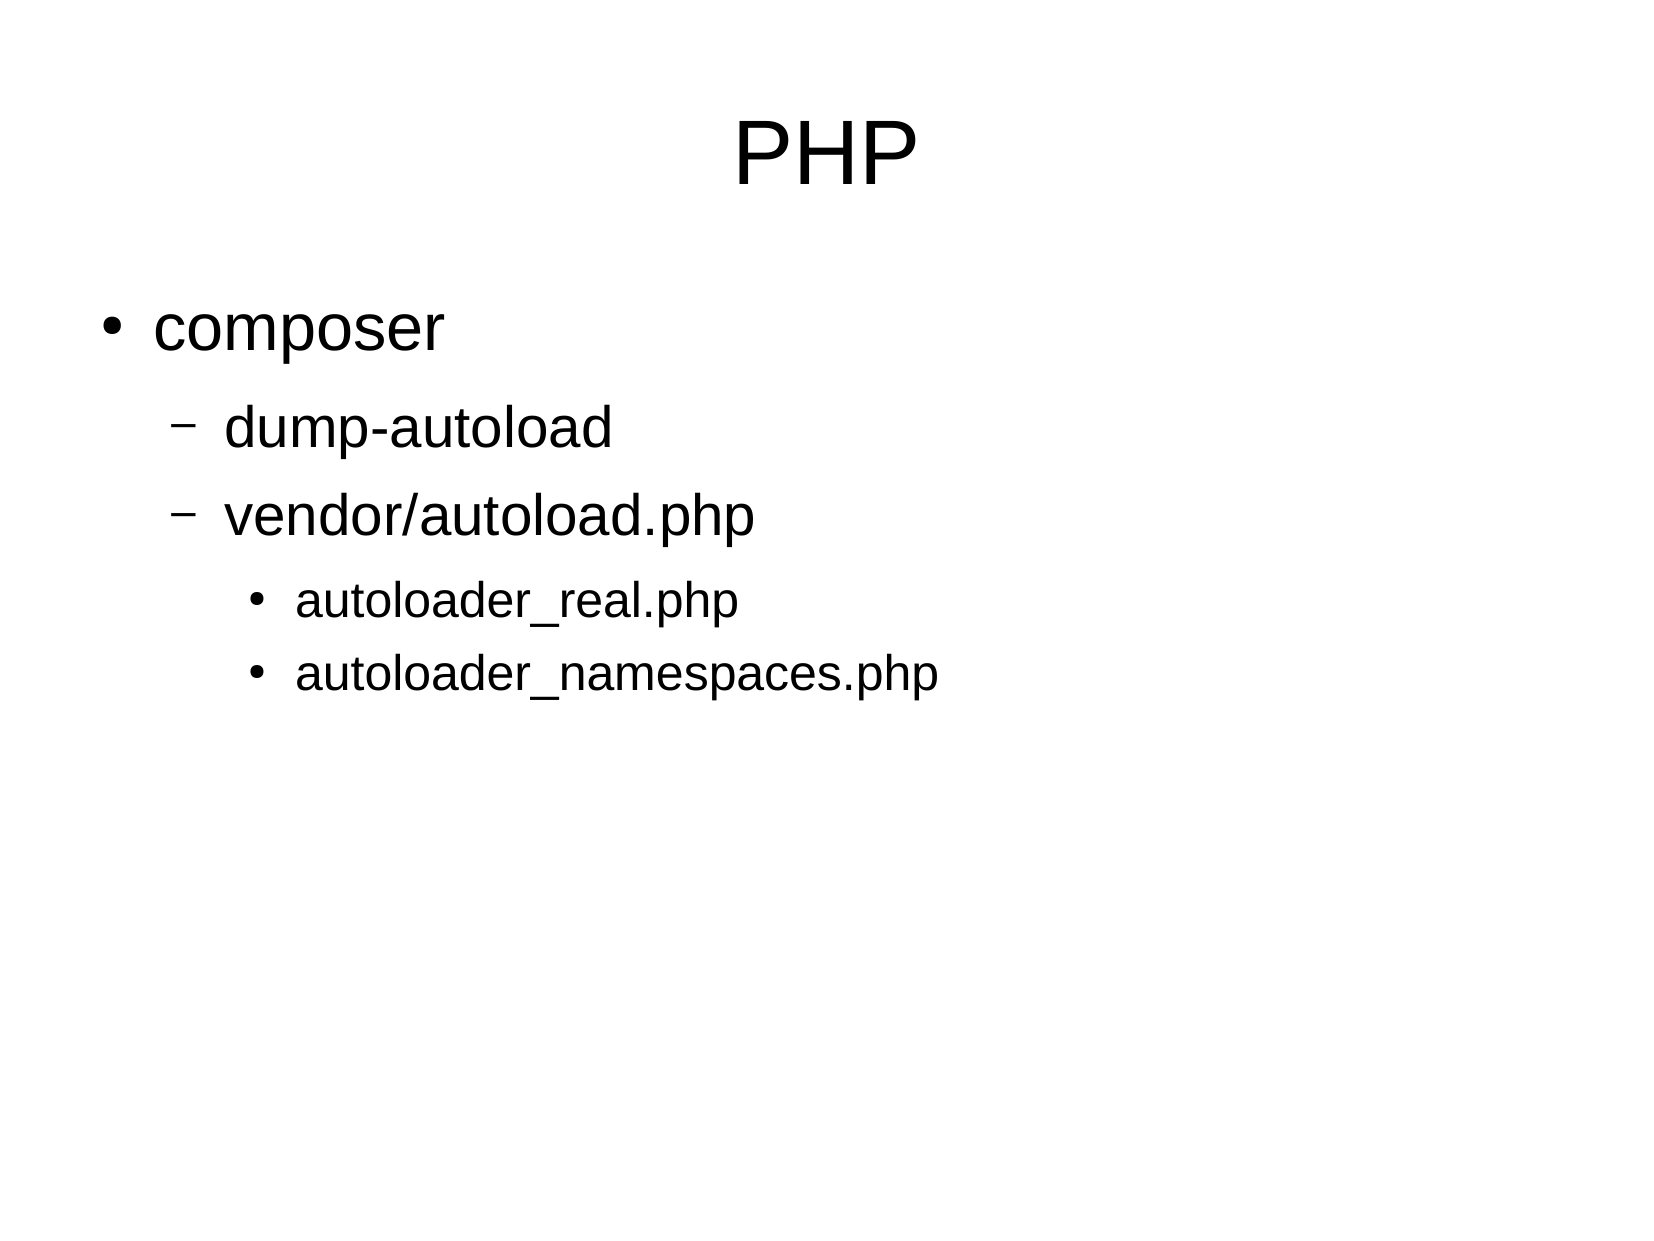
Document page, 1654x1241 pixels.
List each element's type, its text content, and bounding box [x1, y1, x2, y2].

title PHP [82, 49, 1571, 257]
list composer dump-autoload vendor/autoload.php autoloader_real.php autoloader_namespaces.php [82, 290, 1571, 1010]
